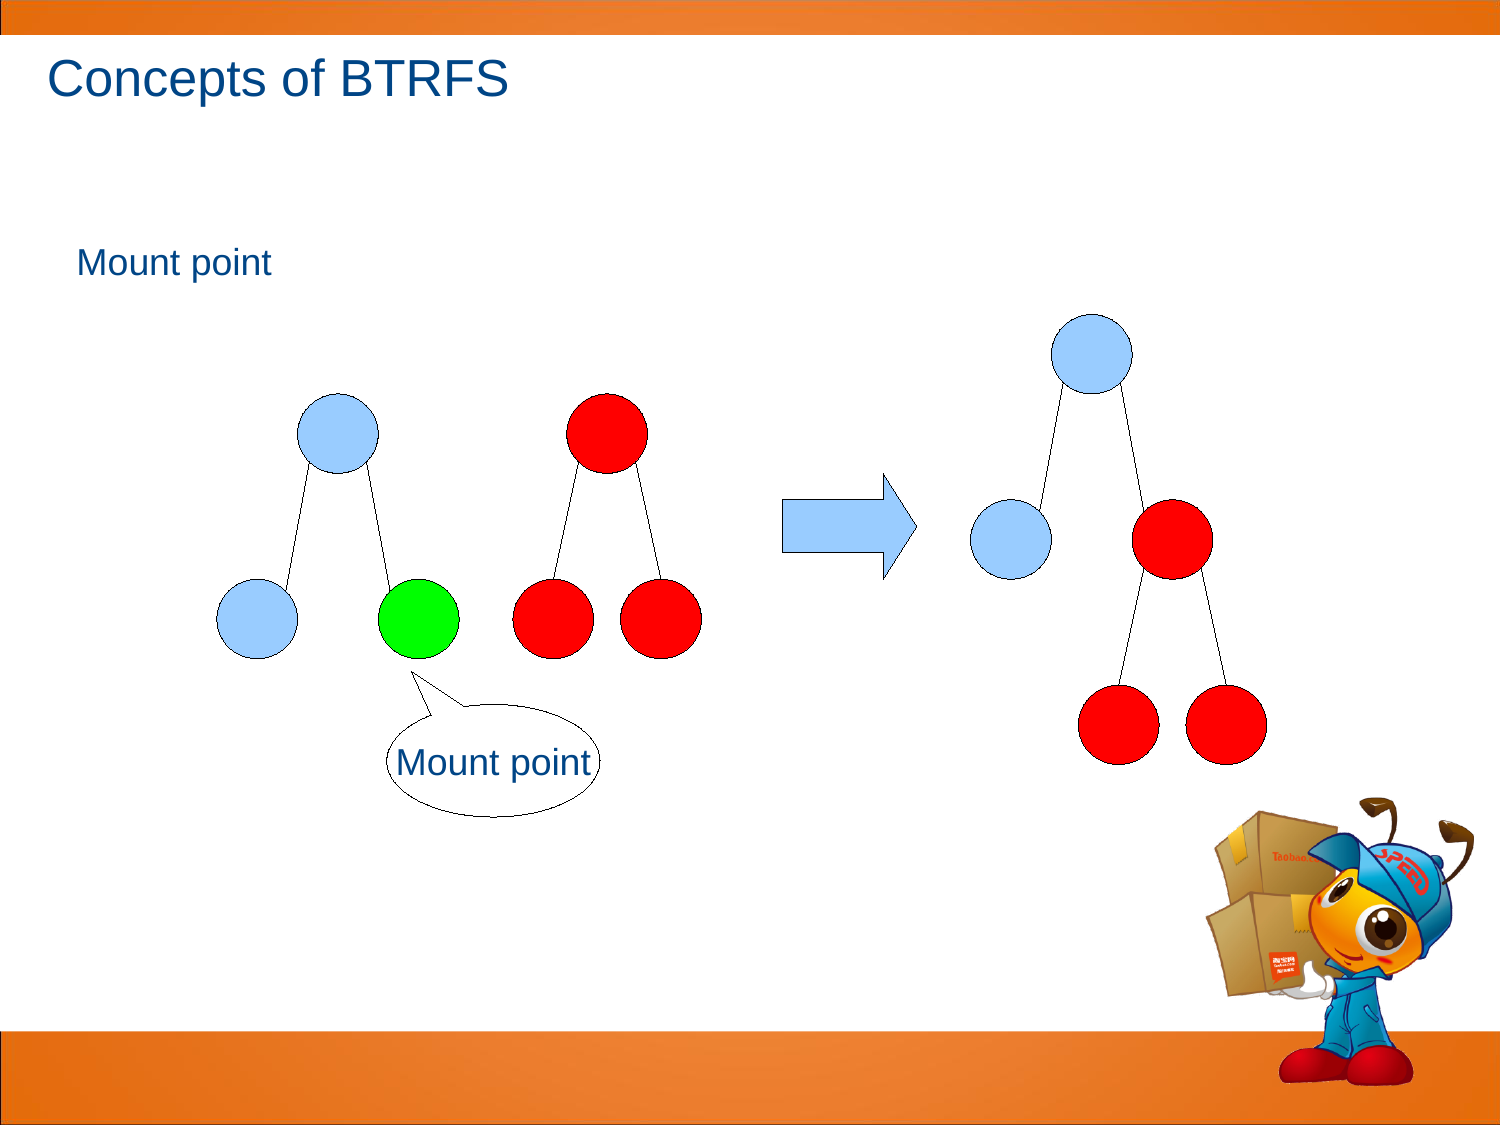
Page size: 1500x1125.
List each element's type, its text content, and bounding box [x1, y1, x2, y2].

text_box [620, 579, 702, 659]
picture [0, 785, 1500, 1125]
text_box Mount point [61, 230, 1388, 488]
text_box [1051, 314, 1133, 394]
text_box [216, 579, 298, 659]
text_box Mount point [386, 671, 601, 818]
text_box [1132, 499, 1213, 580]
text_box [297, 393, 379, 474]
text_box [512, 579, 594, 659]
text_box Concepts of BTRFS [32, 37, 525, 115]
text_box [378, 579, 460, 659]
text_box [782, 473, 917, 580]
text_box [970, 499, 1052, 580]
picture [0, 0, 1500, 35]
text_box [1185, 685, 1267, 765]
text_box [566, 393, 648, 474]
text_box [1078, 685, 1160, 765]
